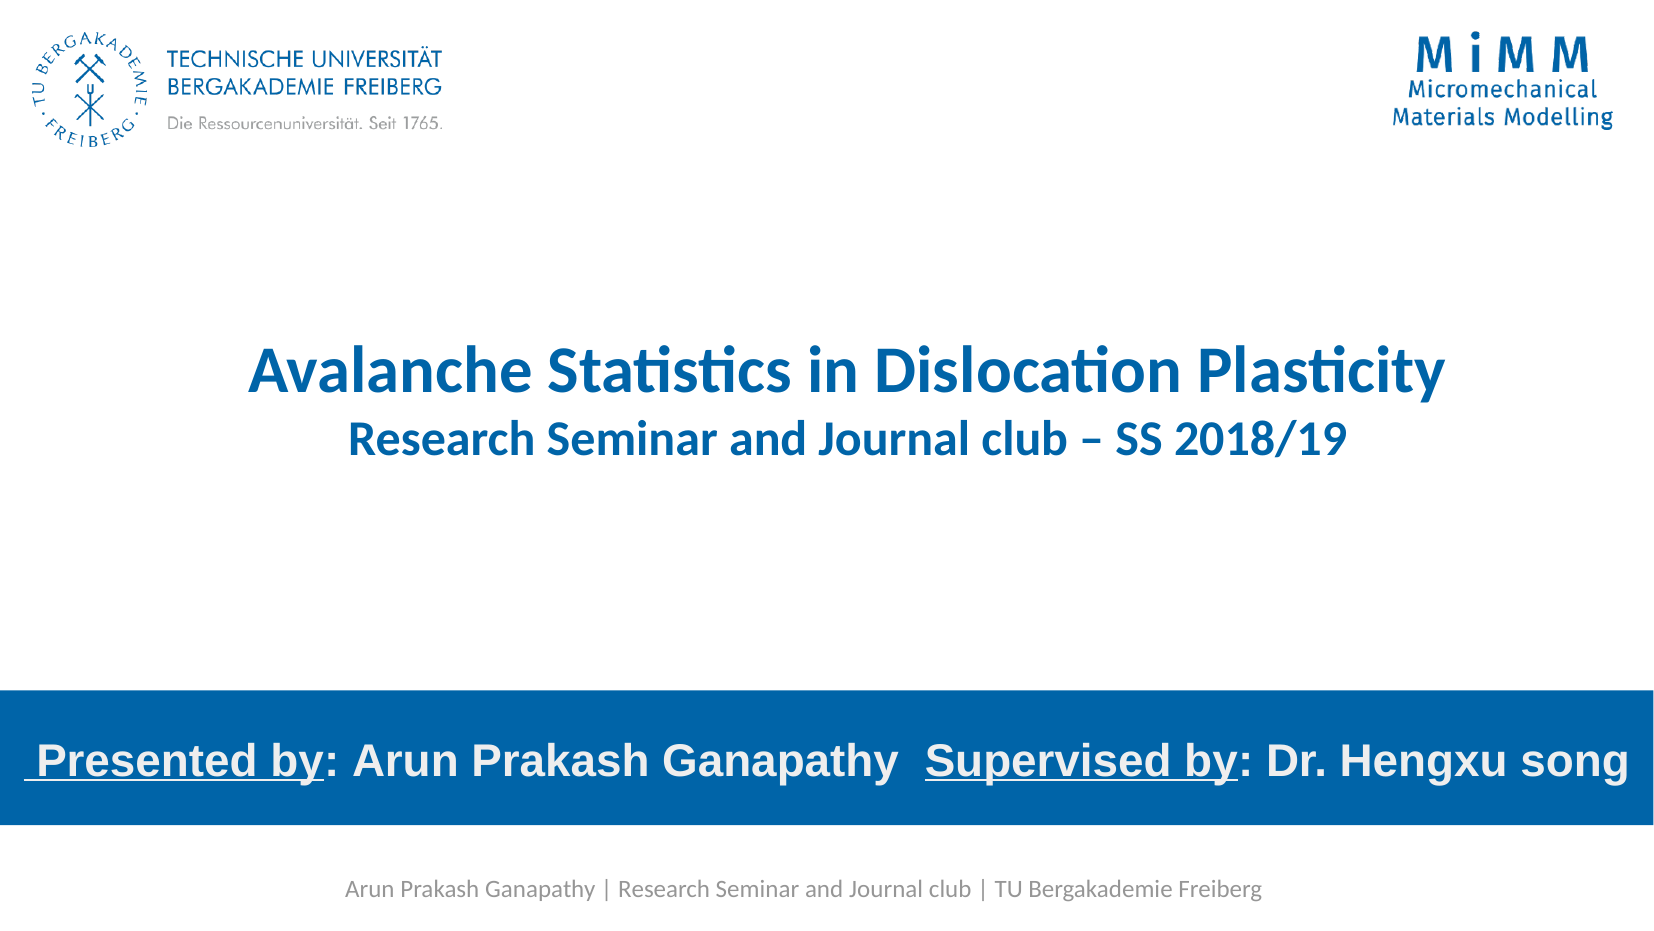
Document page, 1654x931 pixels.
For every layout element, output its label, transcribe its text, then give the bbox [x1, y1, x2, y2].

picture [32, 32, 147, 147]
subtitle Presented by: Arun Prakash Ganapathy Supervised by: Dr. Hengxu song [0, 690, 1654, 826]
picture [154, 32, 442, 147]
picture [1371, 27, 1635, 135]
title Avalanche Statistics in Dislocation Plasticity Research Seminar and Journal club – SS 2018/19 [165, 287, 1531, 584]
text_box Arun Prakash Ganapathy | Research Seminar and Journal club | TU Bergakademie Freiberg [169, 854, 1440, 920]
